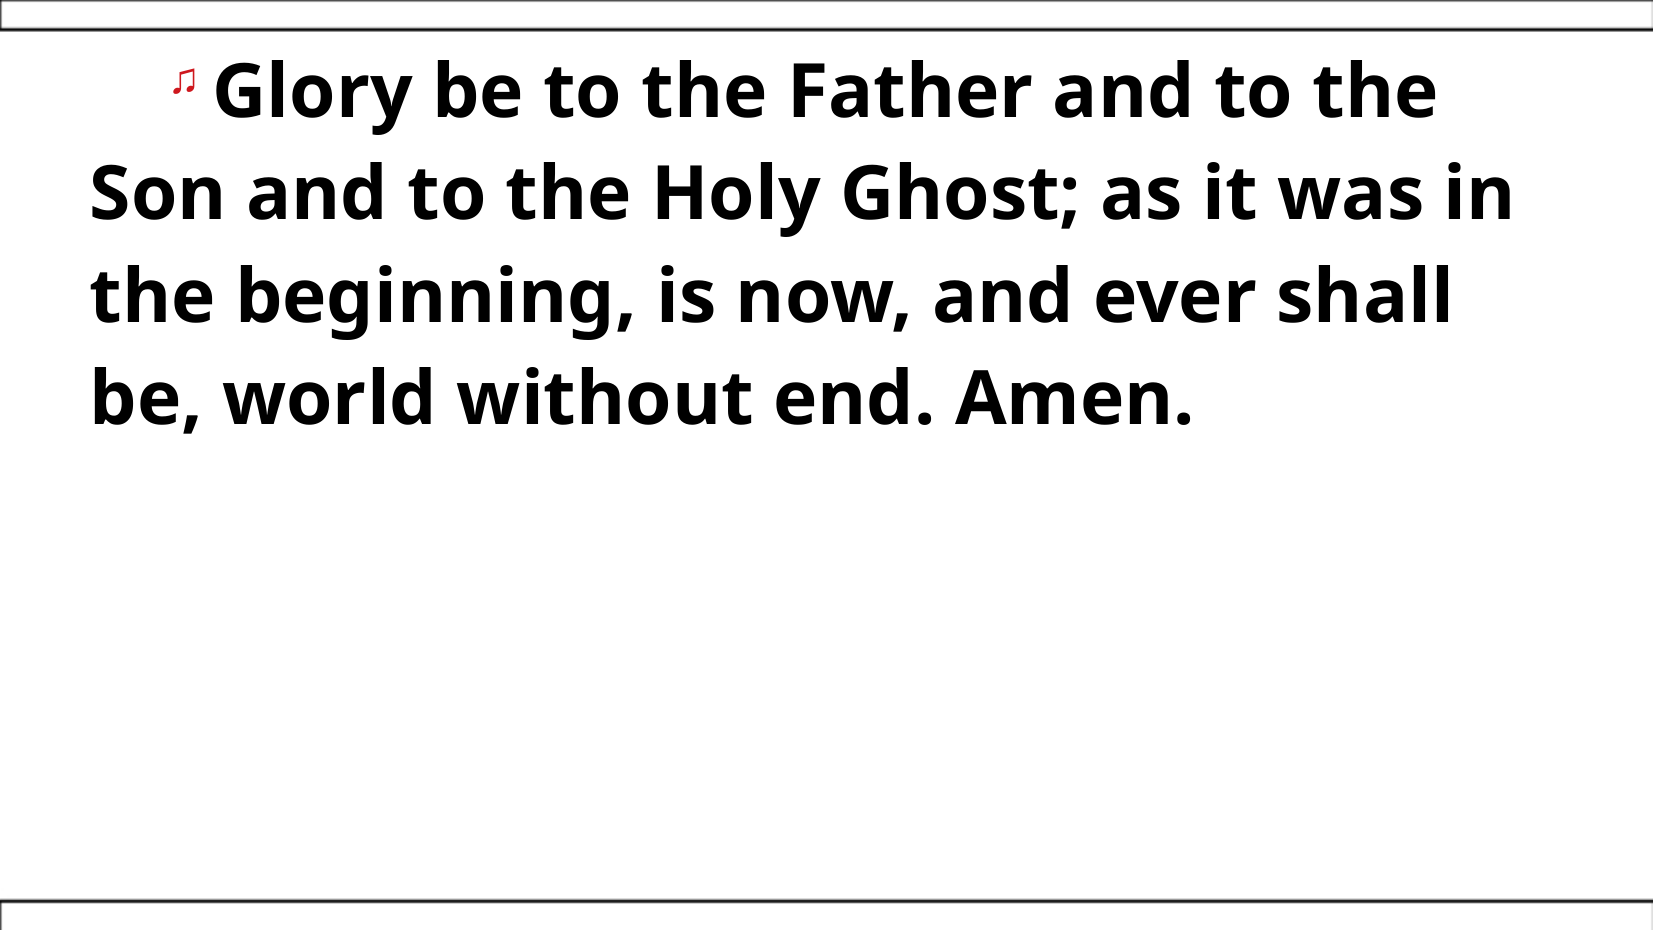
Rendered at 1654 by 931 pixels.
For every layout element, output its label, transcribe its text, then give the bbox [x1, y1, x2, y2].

text_box ♫ Glory be to the Father and to the Son and to the Holy Ghost; as it was in the beginning, is now, and ever shall be, world without end. Amen. [75, 30, 1576, 445]
picture [0, 0, 1653, 930]
